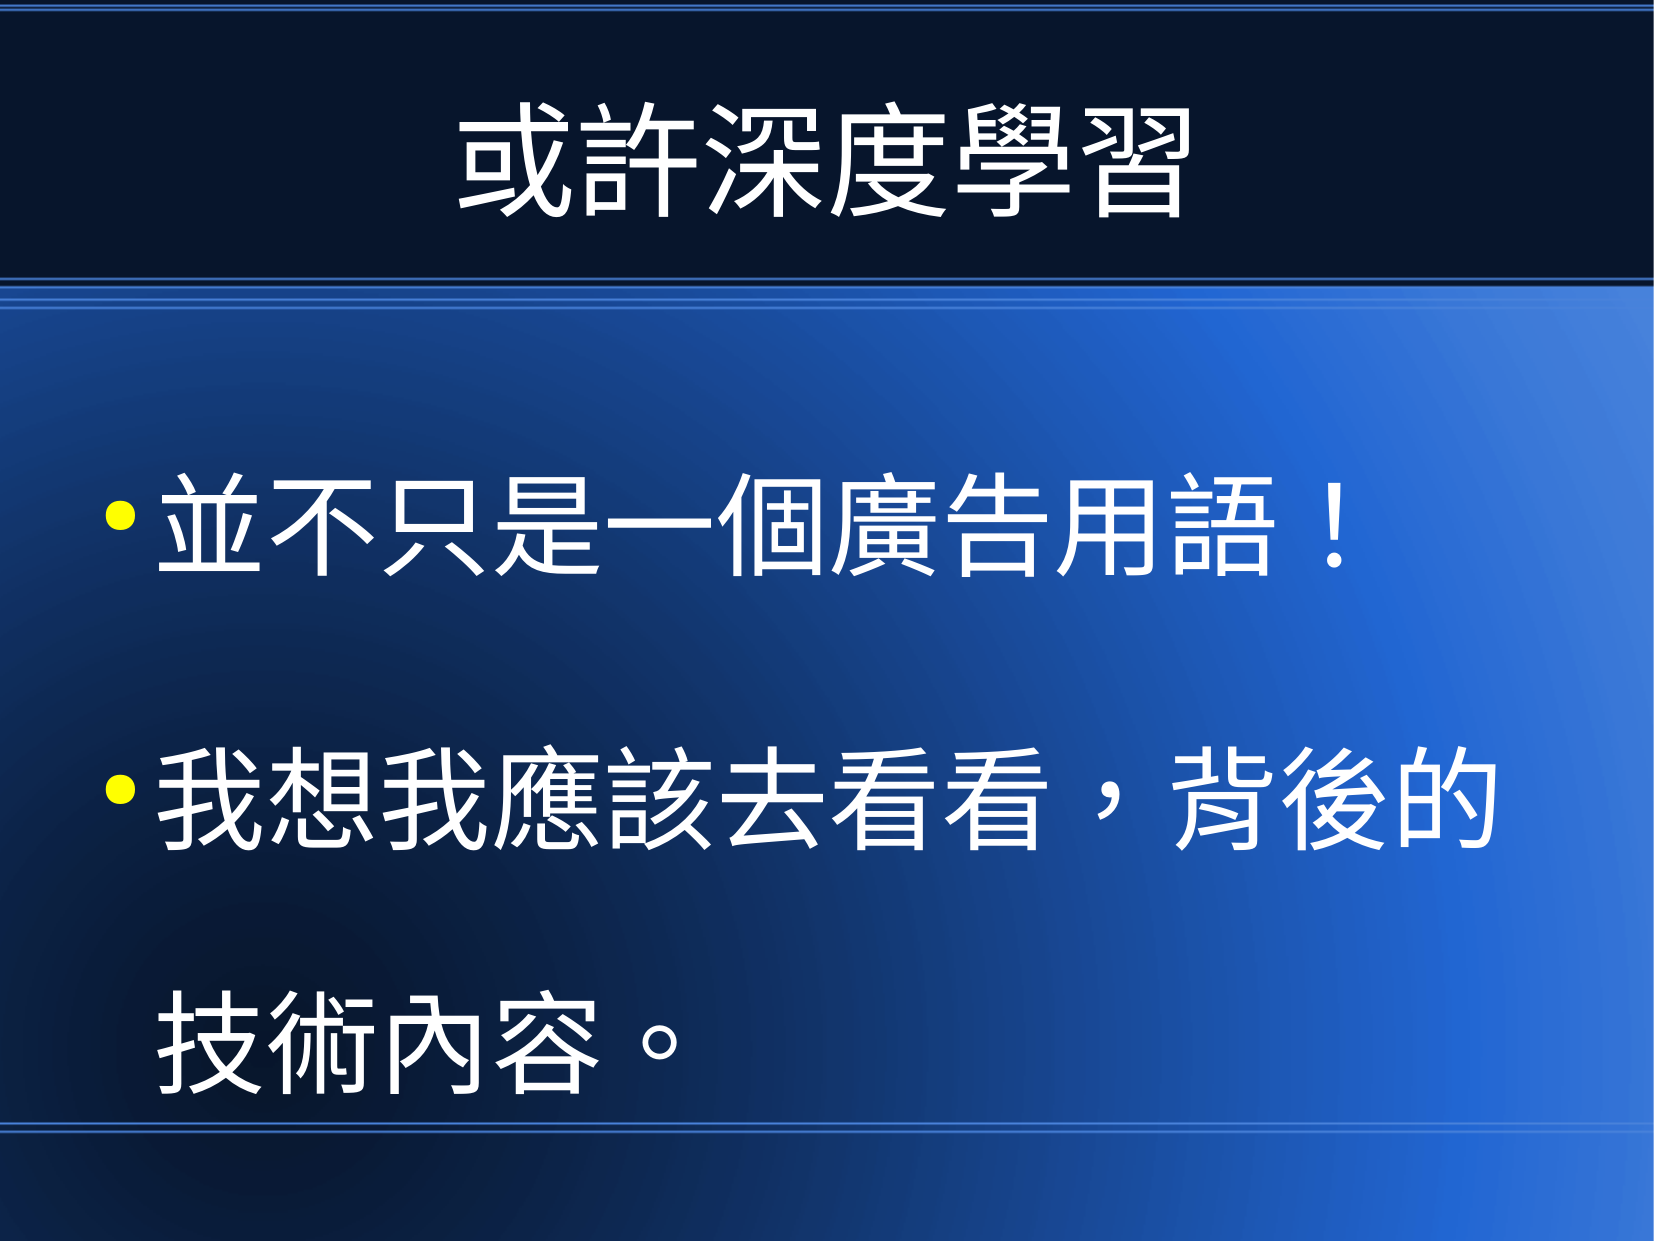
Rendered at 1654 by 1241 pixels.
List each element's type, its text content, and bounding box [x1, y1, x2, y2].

list 並不只是一個廣告用語！ 我想我應該去看看，背後的技術內容。 [82, 355, 1571, 1241]
title 或許深度學習 [82, 49, 1571, 257]
picture [0, 0, 1654, 1241]
